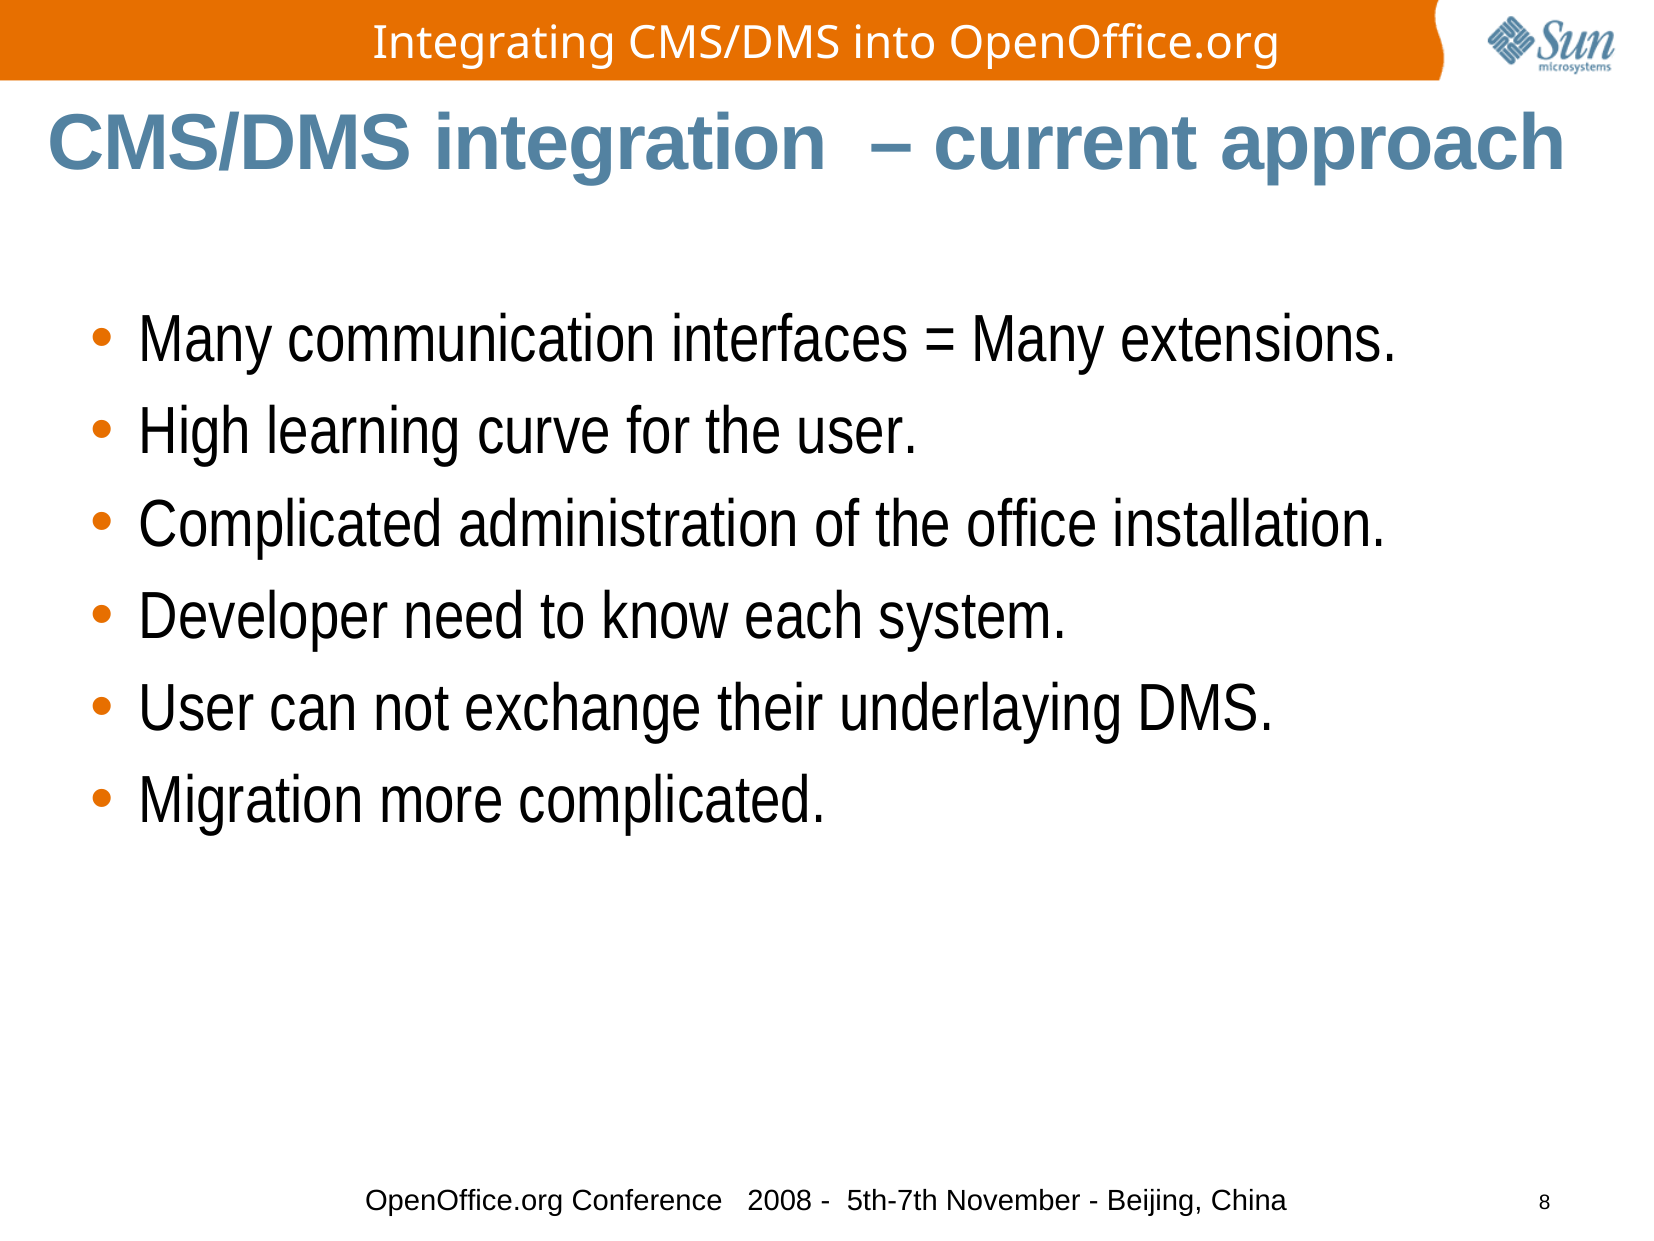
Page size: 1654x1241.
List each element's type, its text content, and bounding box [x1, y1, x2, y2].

picture [0, 0, 1654, 83]
list Many communication interfaces = Many extensions. High learning curve for the user. Complicated administration of the office installation. Developer need to know each system. User can not exchange their underlaying DMS. Migration more complicated. [71, 309, 1545, 1004]
title CMS/DMS integration – current approach [47, 105, 1595, 221]
